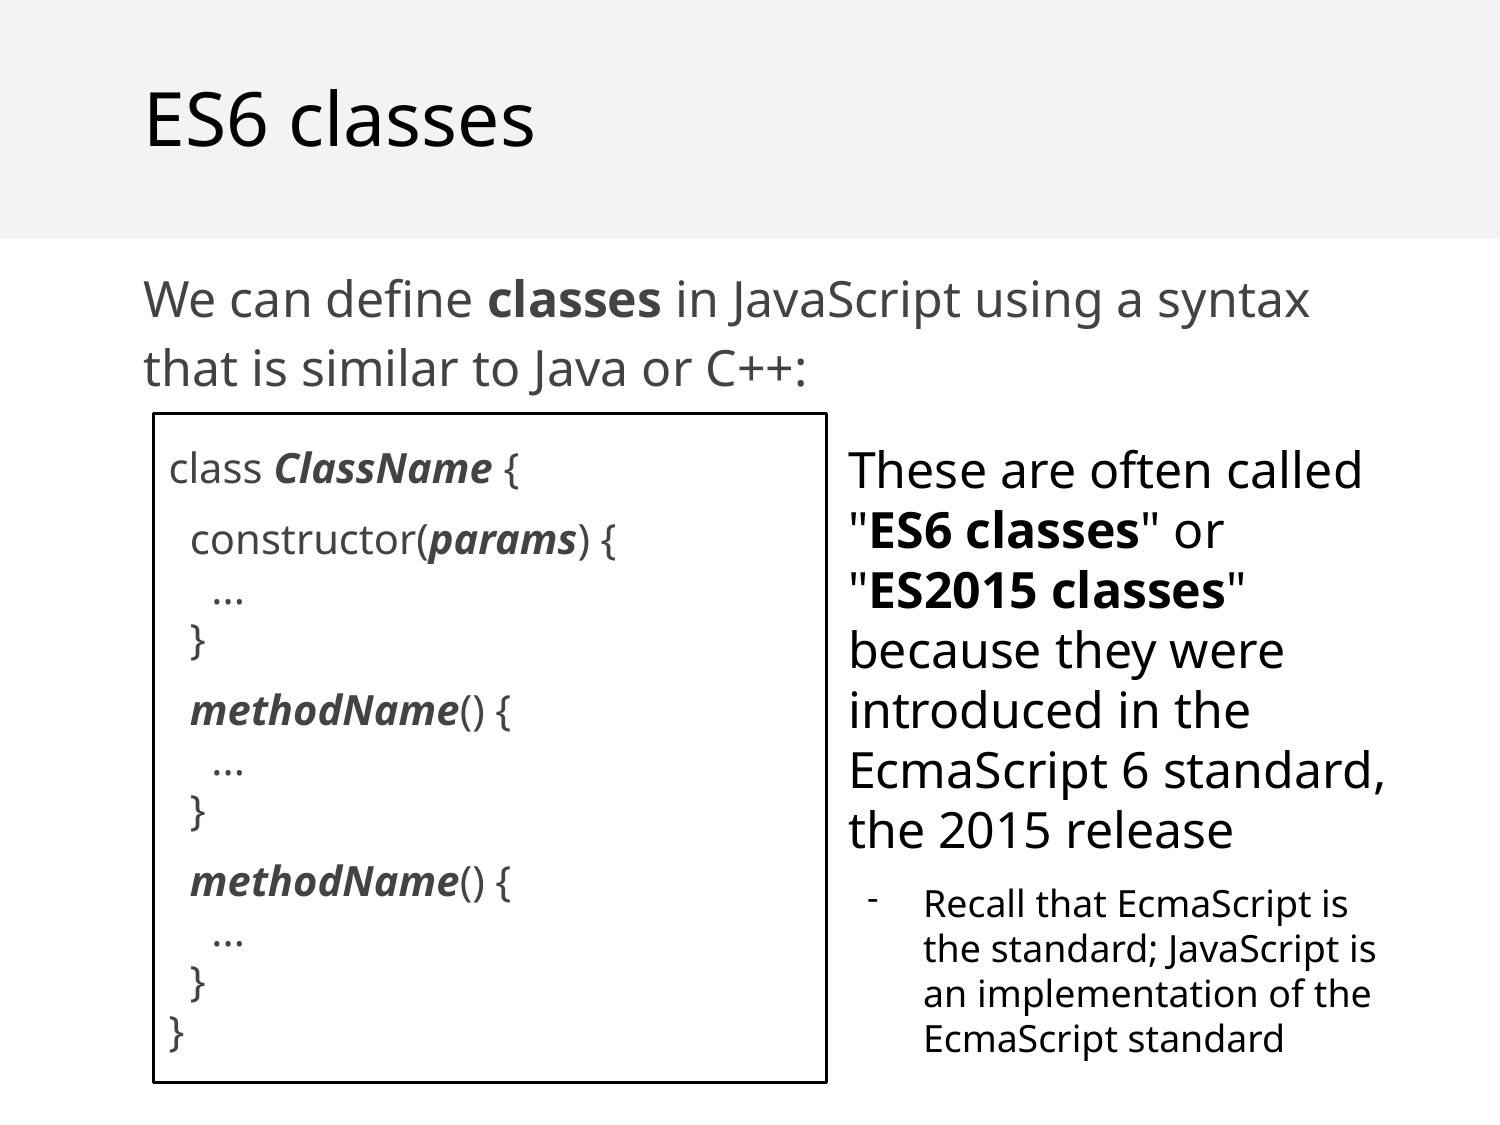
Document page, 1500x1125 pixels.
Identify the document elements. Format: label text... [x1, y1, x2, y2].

list We can define classes in JavaScript using a syntax that is similar to Java or C++: [128, 243, 1372, 398]
text_box These are often called "ES6 classes" or "ES2015 classes" because they were introduced in the EcmaScript 6 standard, the 2015 release Recall that EcmaScript is the standard; JavaScript is an implementation of the EcmaScript standard [833, 447, 1425, 1051]
title ES6 classes [128, 56, 1372, 183]
text_box class ClassName { constructor(params) { ... } methodName() { ... } methodName() { ... } } [153, 413, 827, 1083]
